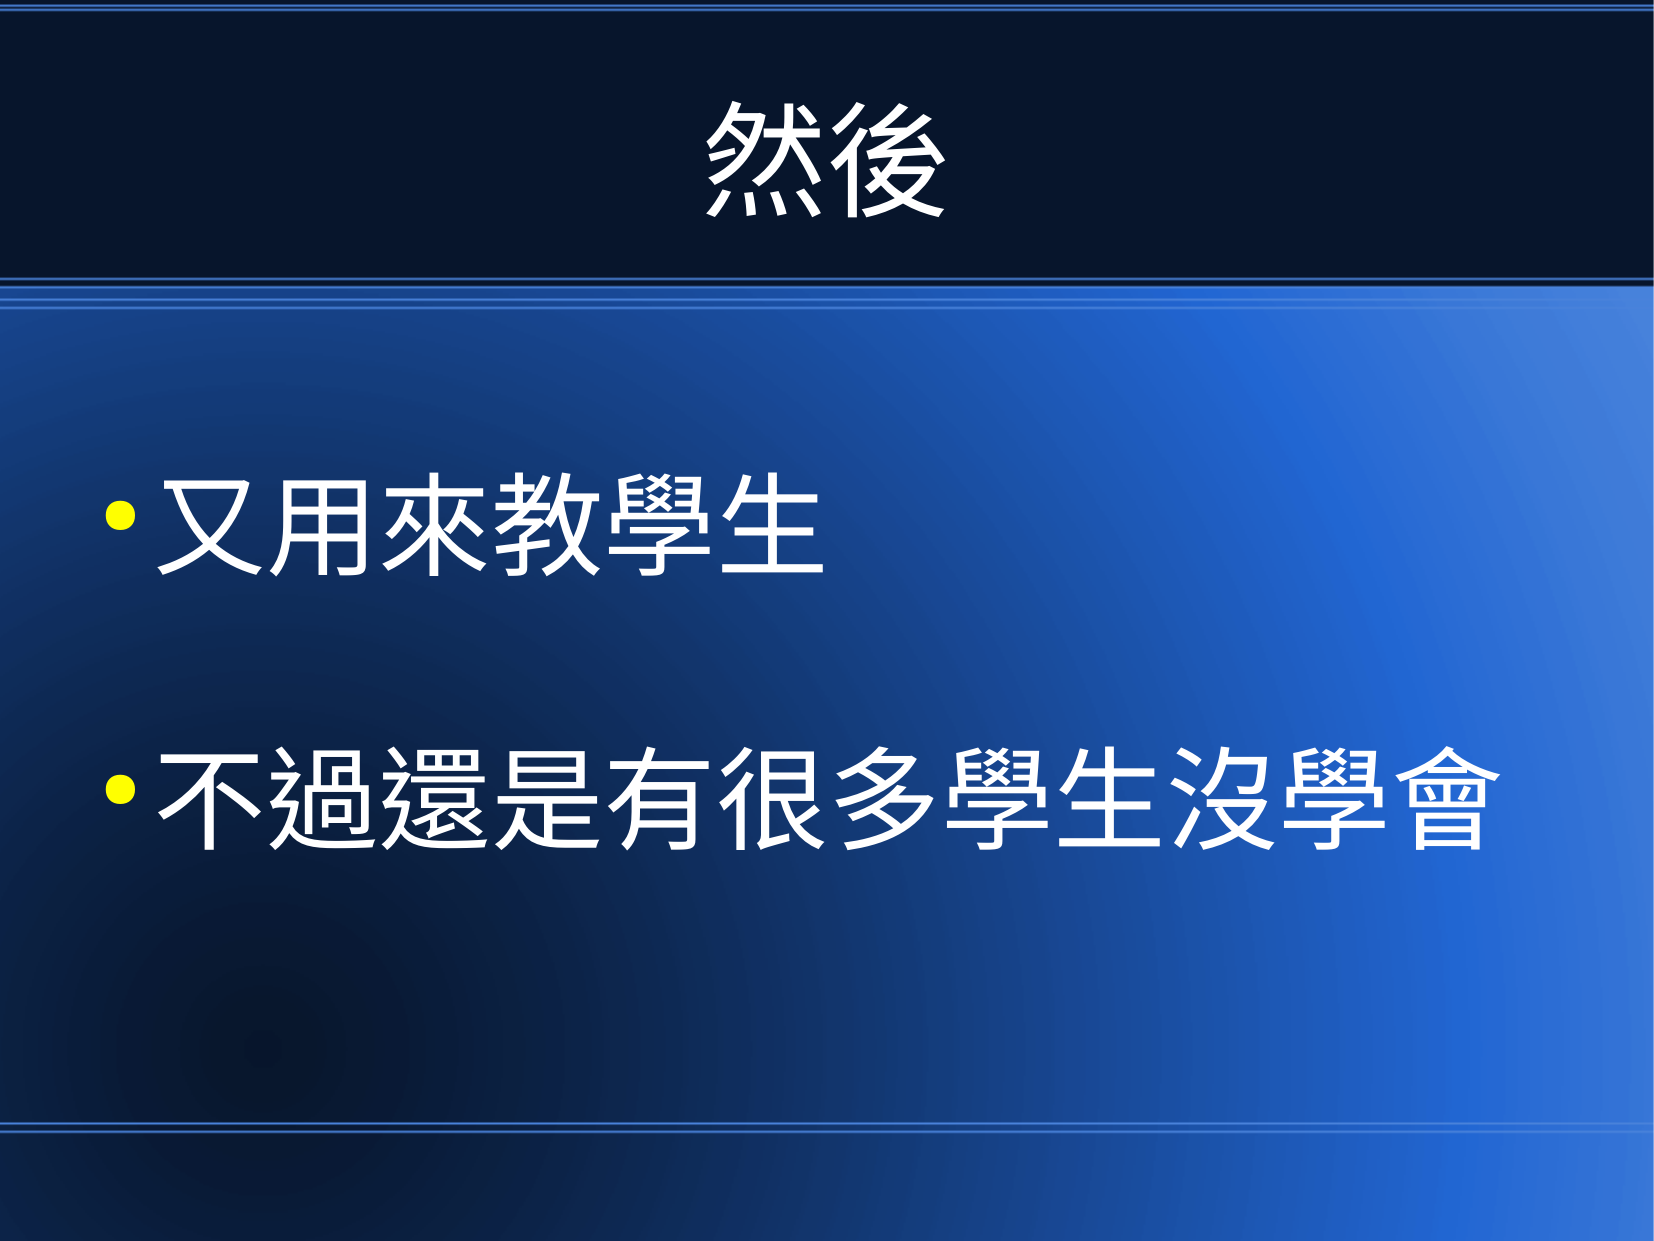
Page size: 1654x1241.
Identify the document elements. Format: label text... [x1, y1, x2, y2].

picture [0, 0, 1654, 1241]
list 又用來教學生 不過還是有很多學生沒學會 [82, 355, 1571, 1241]
title 然後 [82, 49, 1571, 257]
